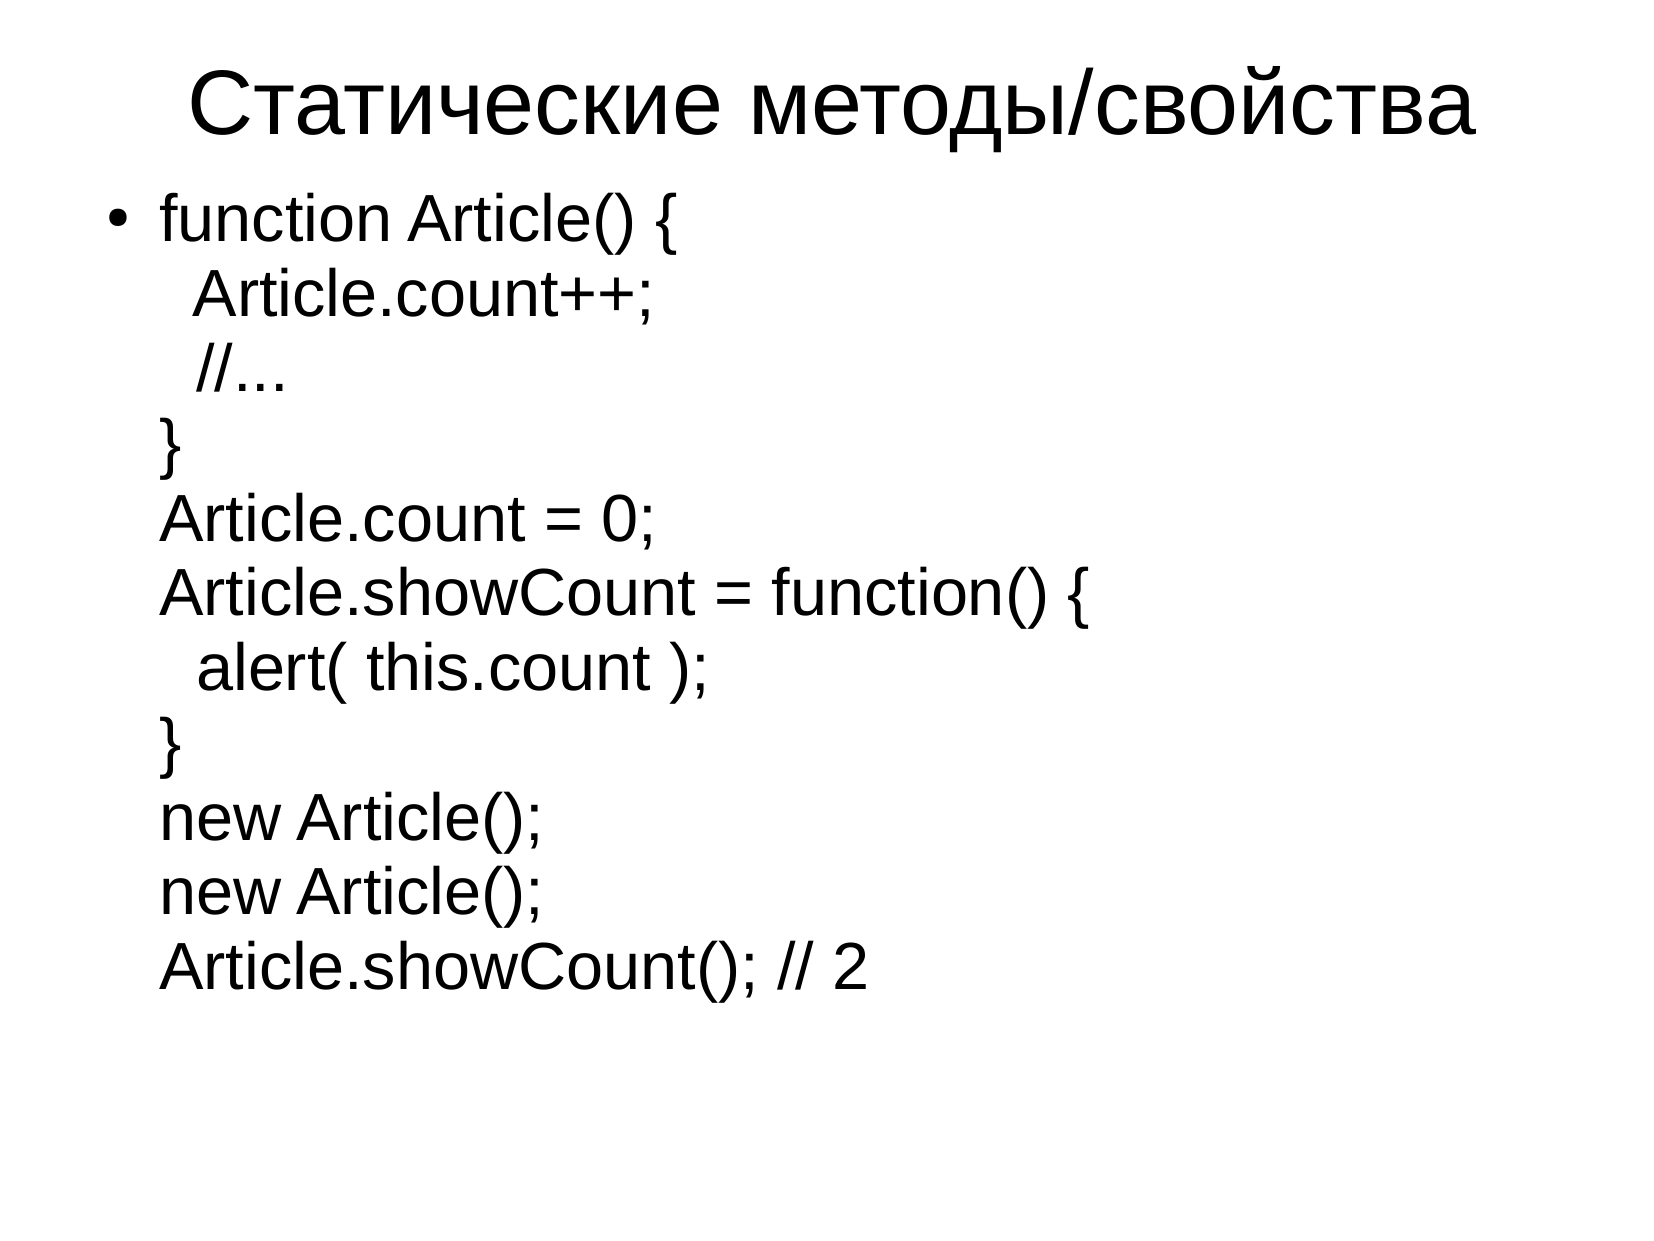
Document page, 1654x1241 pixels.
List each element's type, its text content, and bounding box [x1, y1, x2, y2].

title Статические методы/свойства [88, 0, 1577, 181]
list function Article() { Article.count++; //... } Article.count = 0; Article.showCount = function() { alert( this.count ); } new Article(); new Article(); Article.showCount(); // 2 [88, 181, 1577, 1004]
